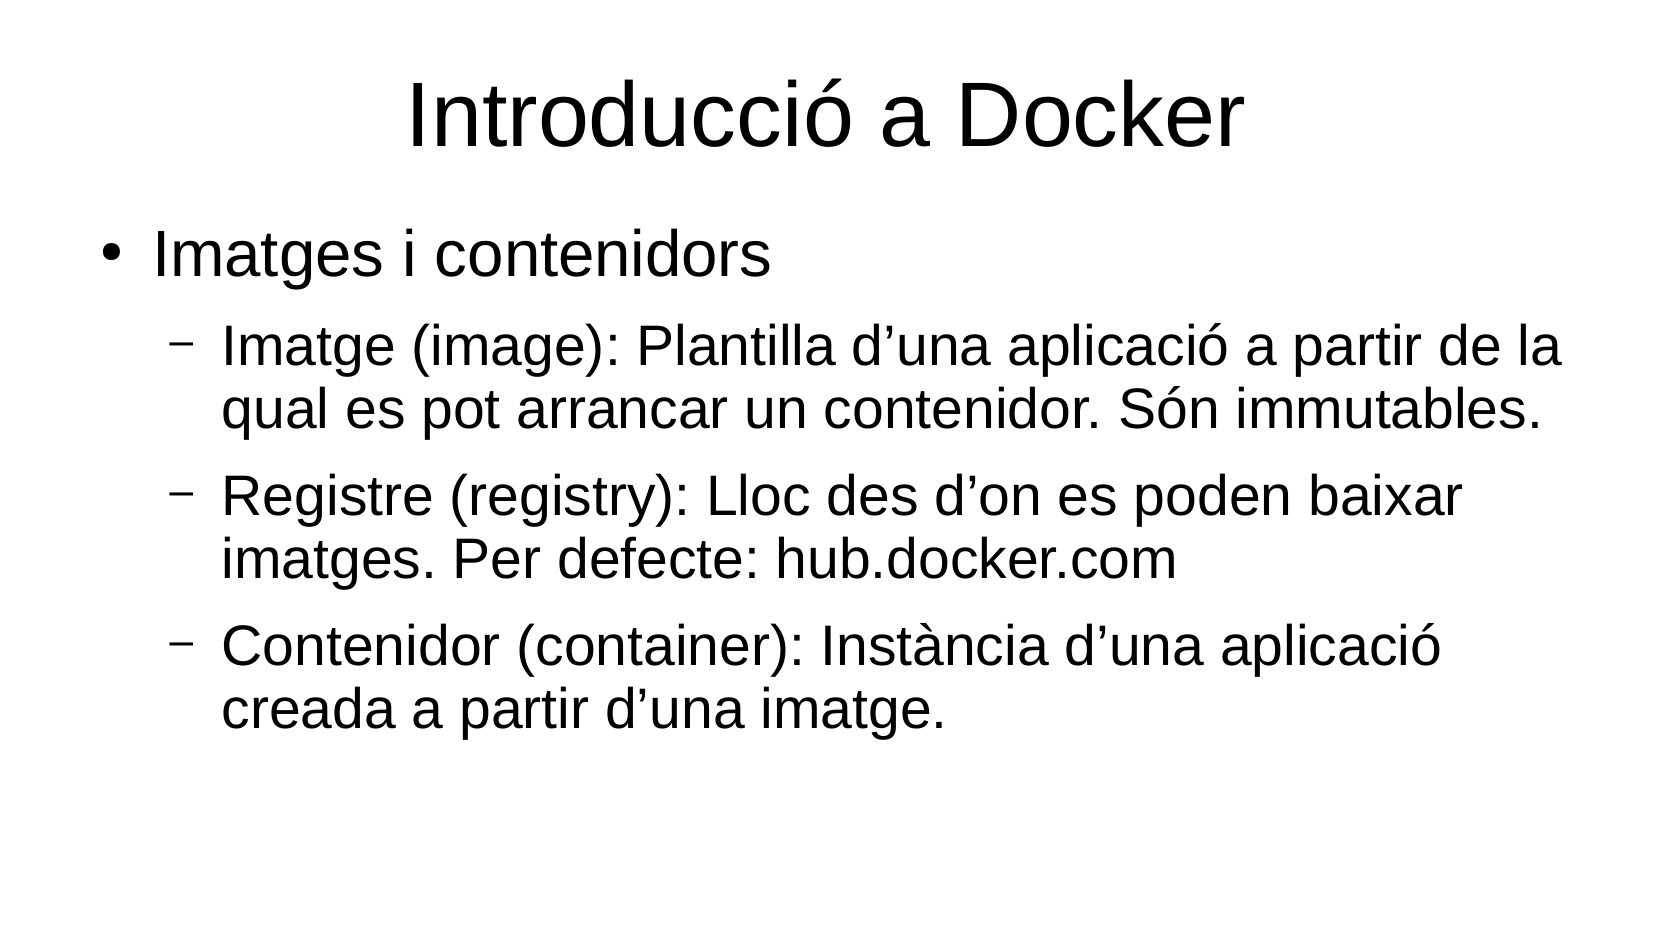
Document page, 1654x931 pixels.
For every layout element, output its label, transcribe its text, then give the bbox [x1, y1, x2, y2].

list Imatges i contenidors Imatge (image): Plantilla d’una aplicació a partir de la qual es pot arrancar un contenidor. Són immutables. Registre (registry): Lloc des d’on es poden baixar imatges. Per defecte: hub.docker.com Contenidor (container): Instància d’una aplicació creada a partir d’una imatge. [82, 217, 1571, 758]
title Introducció a Docker [82, 37, 1571, 193]
